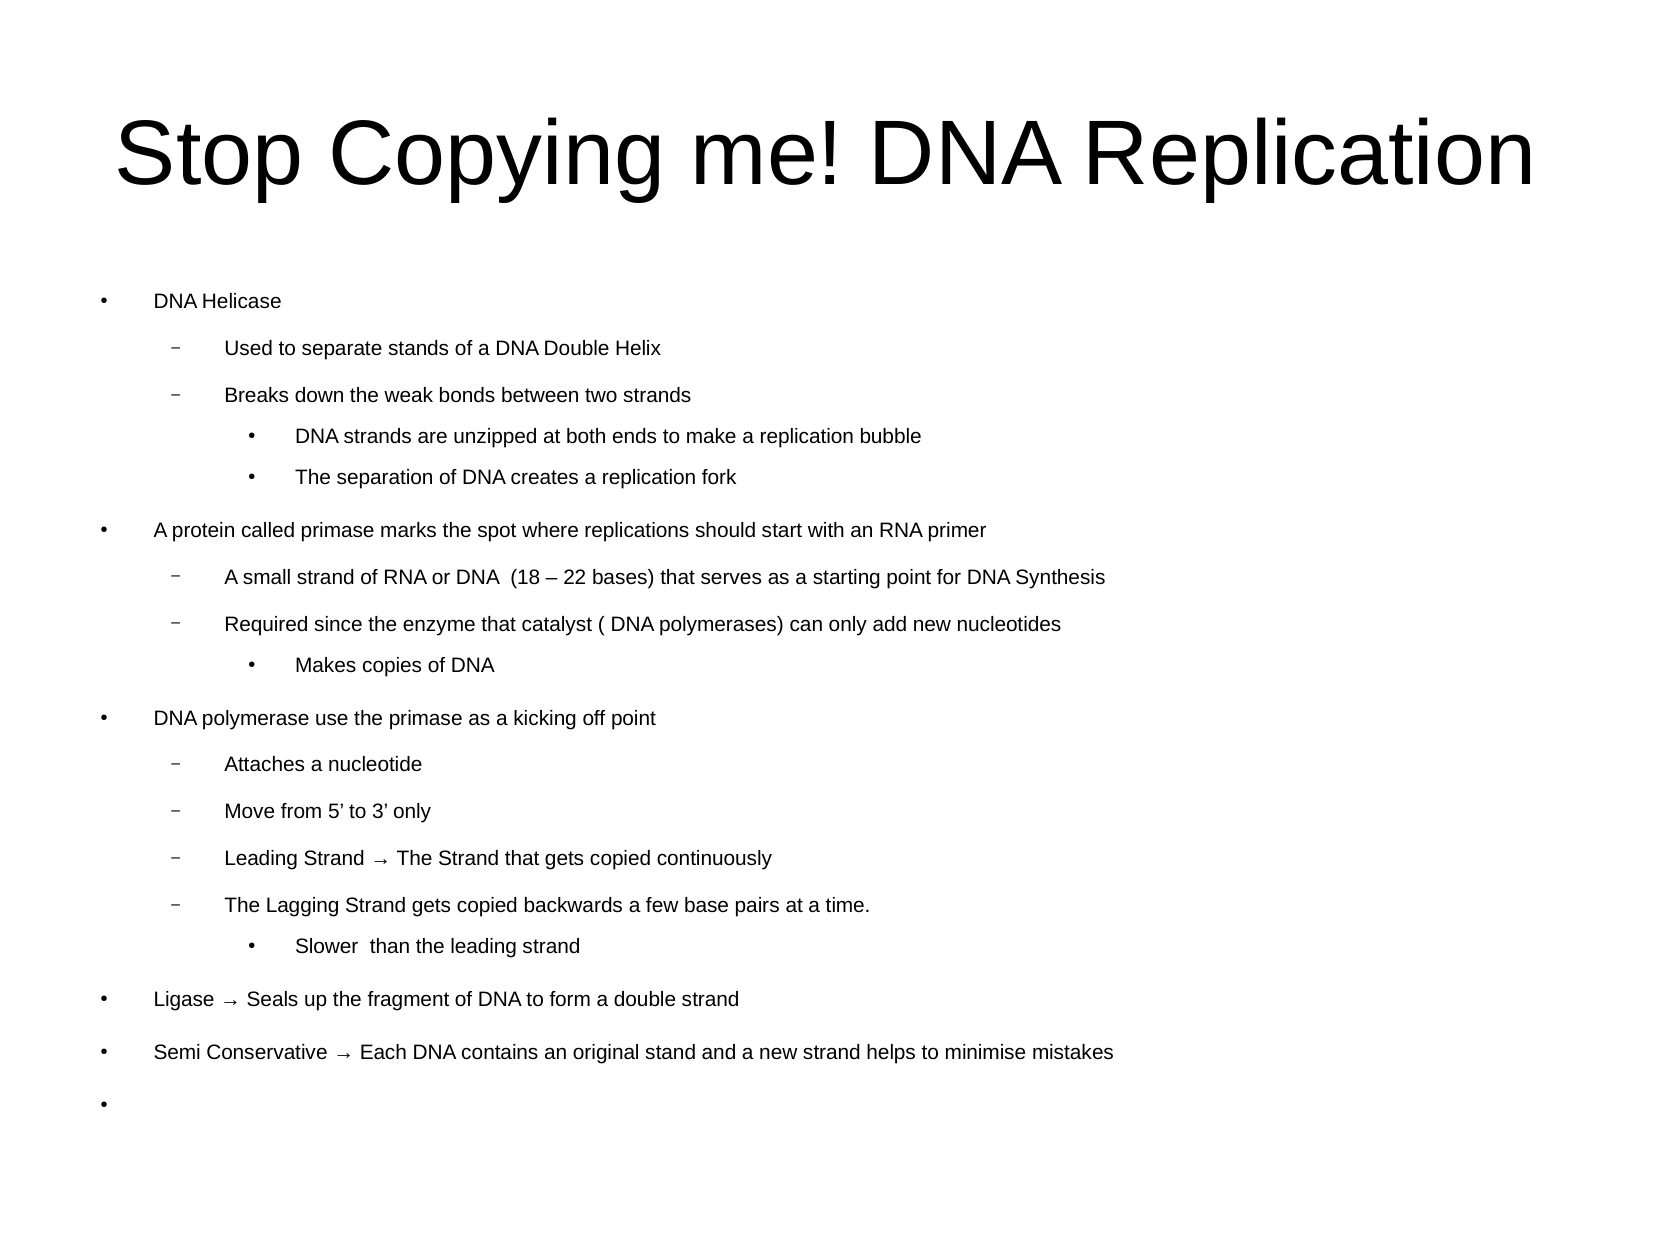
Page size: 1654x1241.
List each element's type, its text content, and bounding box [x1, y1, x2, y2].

title Stop Copying me! DNA Replication [82, 49, 1571, 257]
list DNA Helicase Used to separate stands of a DNA Double Helix Breaks down the weak bonds between two strands DNA strands are unzipped at both ends to make a replication bubble The separation of DNA creates a replication fork A protein called primase marks the spot where replications should start with an RNA primer A small strand of RNA or DNA (18 – 22 bases) that serves as a starting point for DNA Synthesis Required since the enzyme that catalyst ( DNA polymerases) can only add new nucleotides Makes copies of DNA DNA polymerase use the primase as a kicking off point Attaches a nucleotide Move from 5’ to 3’ only Leading Strand → The Strand that gets copied continuously The Lagging Strand gets copied backwards a few base pairs at a time. Slower than the leading strand Ligase → Seals up the fragment of DNA to form a double strand Semi Conservative → Each DNA contains an original stand and a new strand helps to minimise mistakes [82, 290, 1571, 1217]
